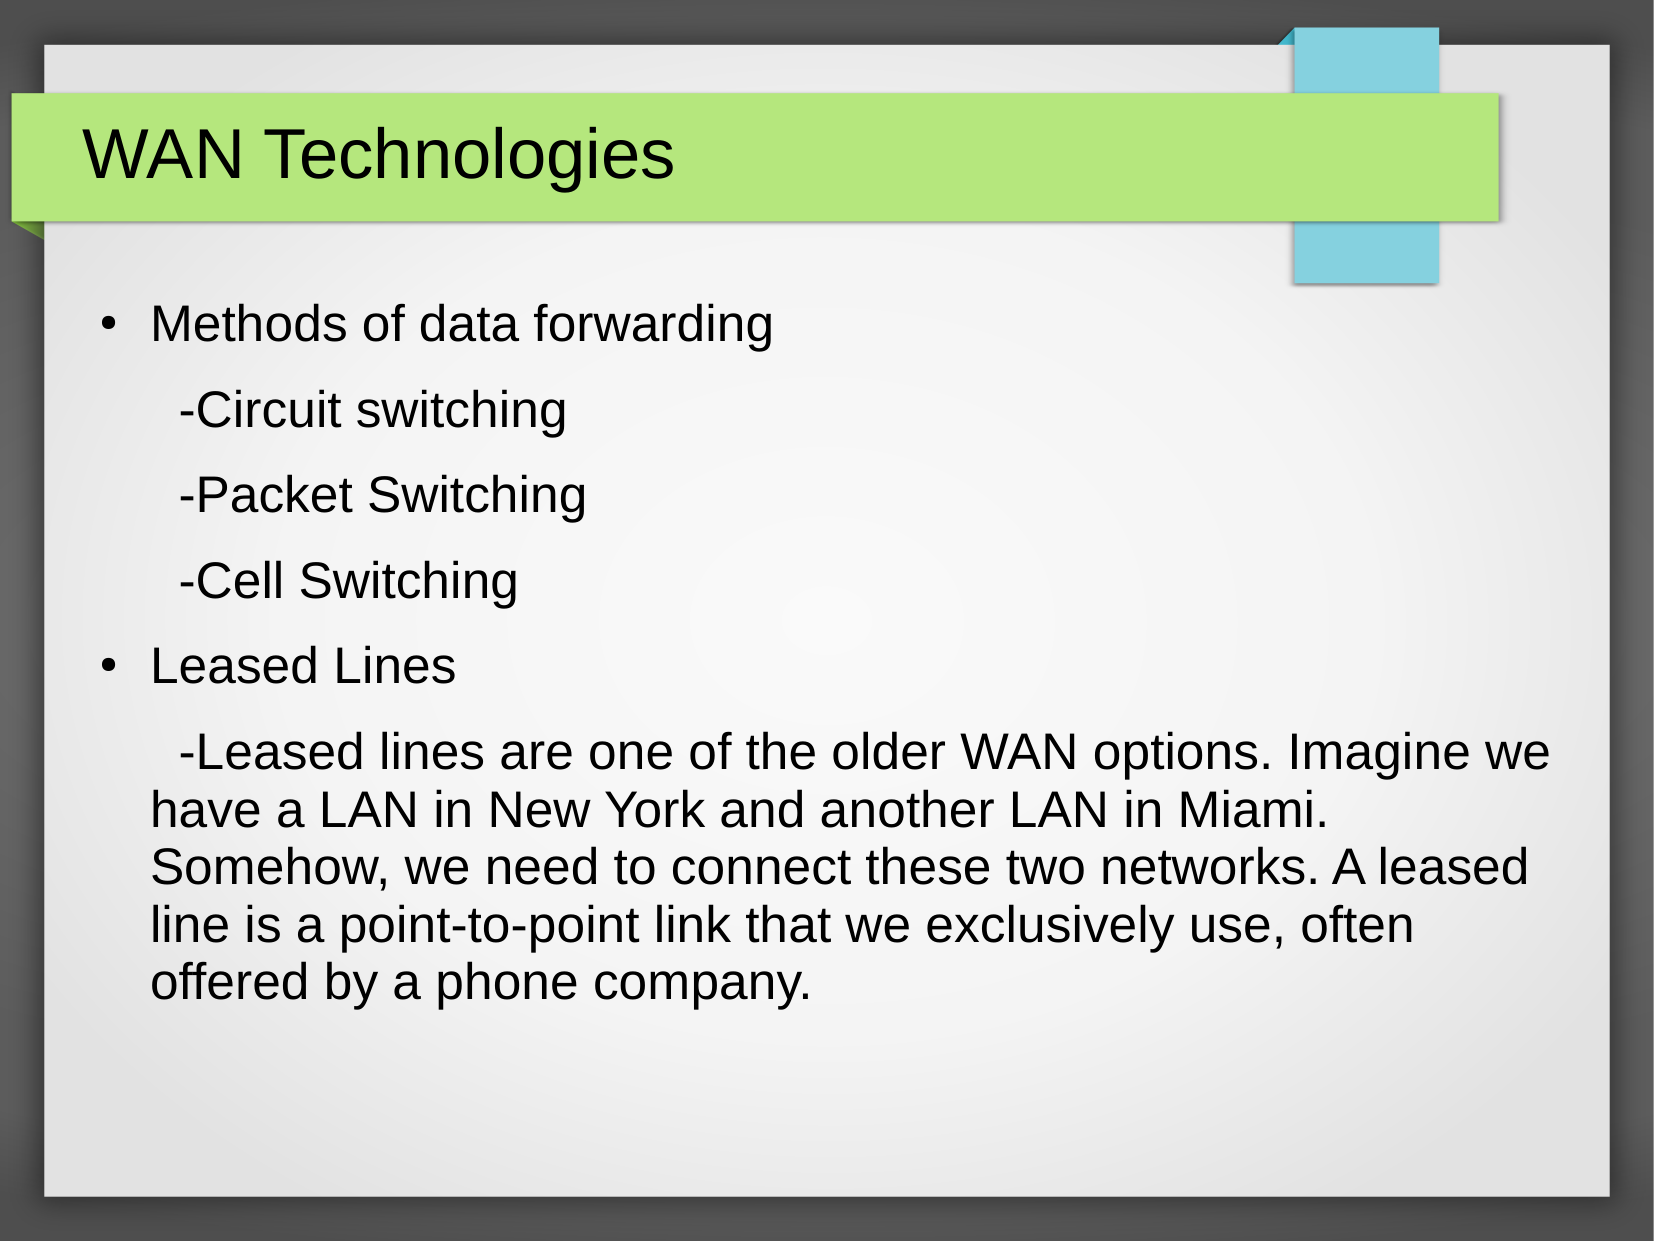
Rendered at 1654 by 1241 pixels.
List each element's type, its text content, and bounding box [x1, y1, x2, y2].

title WAN Technologies [82, 94, 1264, 213]
list Methods of data forwarding -Circuit switching -Packet Switching -Cell Switching Leased Lines -Leased lines are one of the older WAN options. Imagine we have a LAN in New York and another LAN in Miami. Somehow, we need to connect these two networks. A leased line is a point-to-point link that we exclusively use, often offered by a phone company. [82, 295, 1571, 1015]
picture [0, 0, 1654, 1241]
